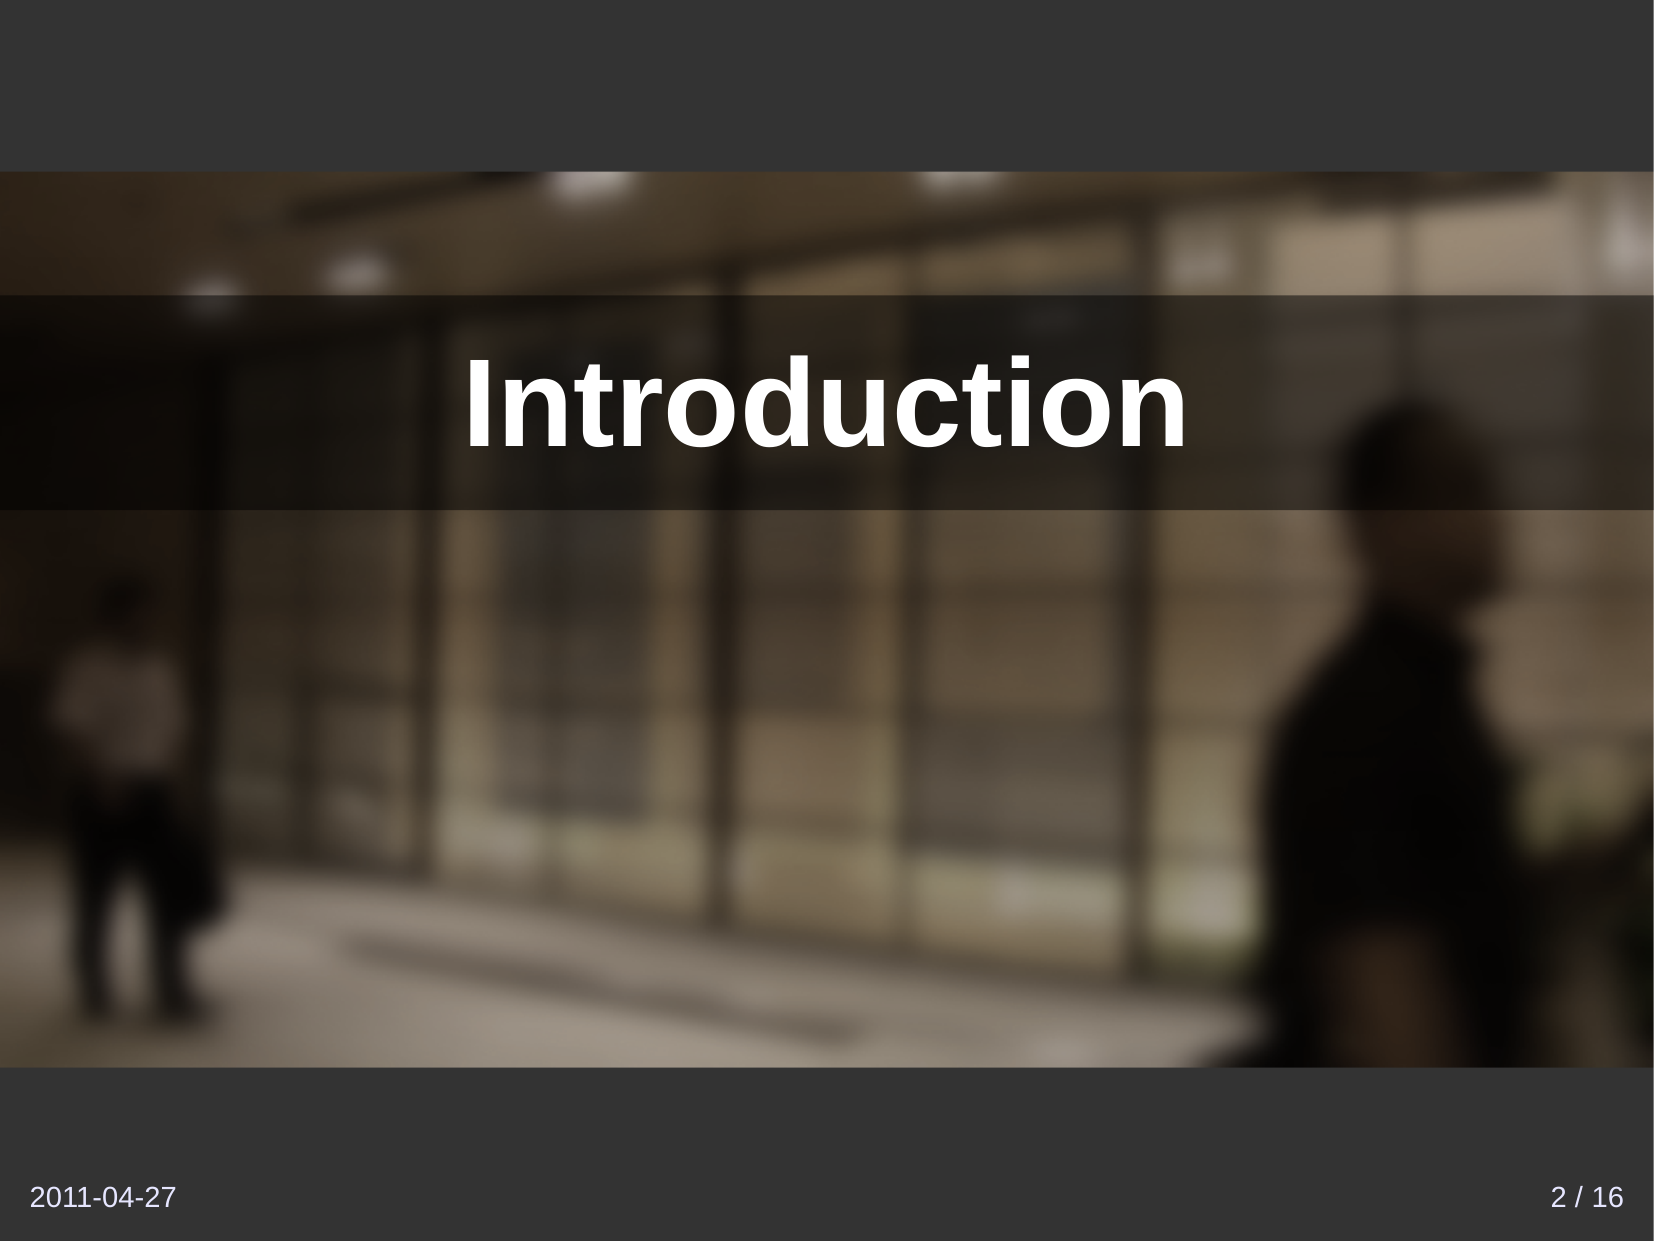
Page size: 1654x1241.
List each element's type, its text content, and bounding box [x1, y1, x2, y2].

picture [0, 511, 1654, 1241]
picture [0, 0, 1654, 295]
title Introduction [0, 295, 1654, 511]
